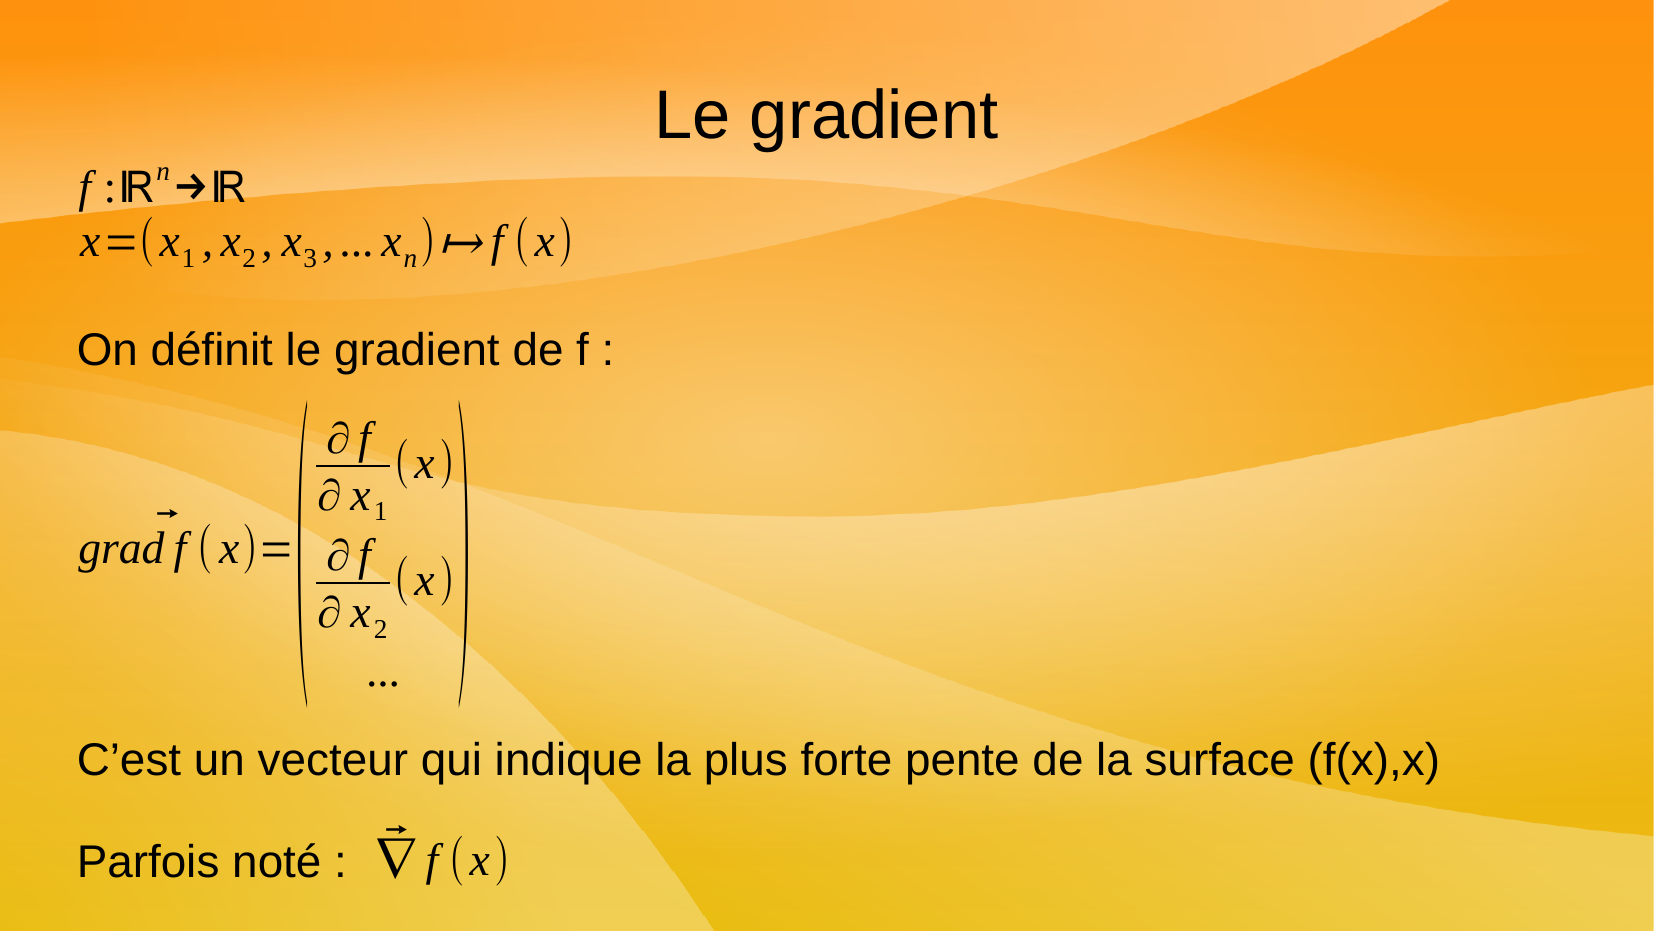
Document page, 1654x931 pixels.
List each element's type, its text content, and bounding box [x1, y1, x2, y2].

chart [375, 822, 510, 889]
subtitle On définit le gradient de f : C’est un vecteur qui indique la plus forte pente de la surface (f(x),x) Parfois noté : [76, 169, 1565, 918]
chart [76, 155, 574, 273]
chart [76, 397, 473, 712]
picture [0, 0, 1654, 931]
title Le gradient [82, 37, 1571, 193]
